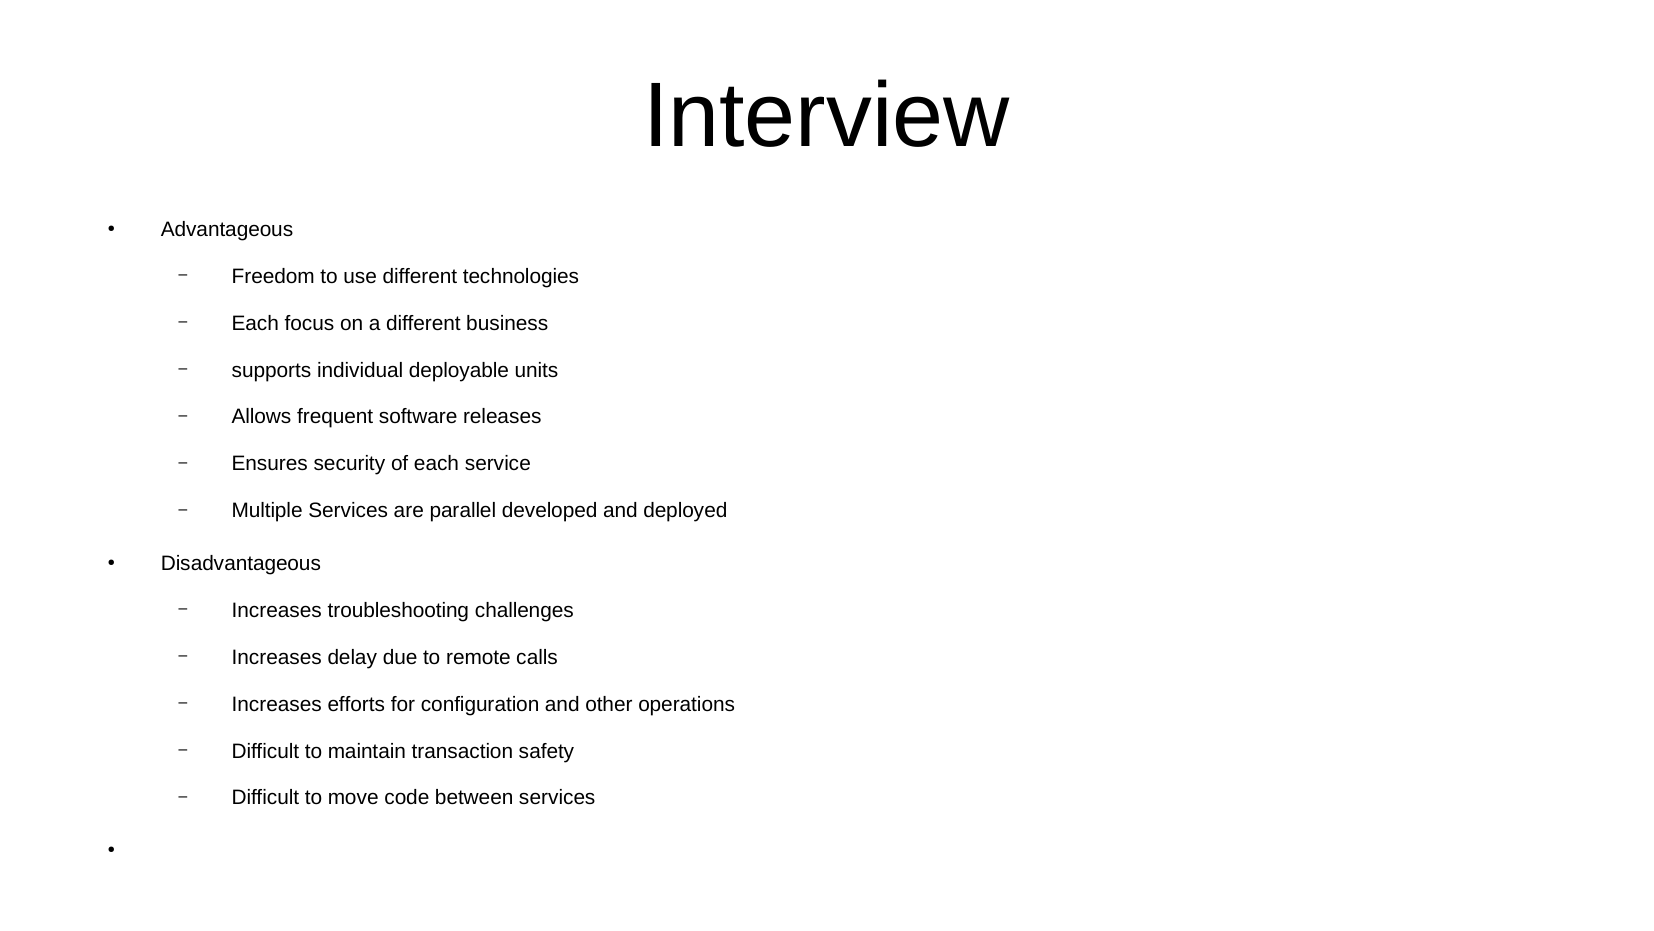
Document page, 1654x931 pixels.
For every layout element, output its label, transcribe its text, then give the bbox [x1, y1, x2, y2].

list Advantageous Freedom to use different technologies Each focus on a different business supports individual deployable units Allows frequent software releases Ensures security of each service Multiple Services are parallel developed and deployed Disadvantageous Increases troubleshooting challenges Increases delay due to remote calls Increases efforts for configuration and other operations Difficult to maintain transaction safety Difficult to move code between services [90, 217, 1628, 901]
title Interview [82, 37, 1571, 193]
